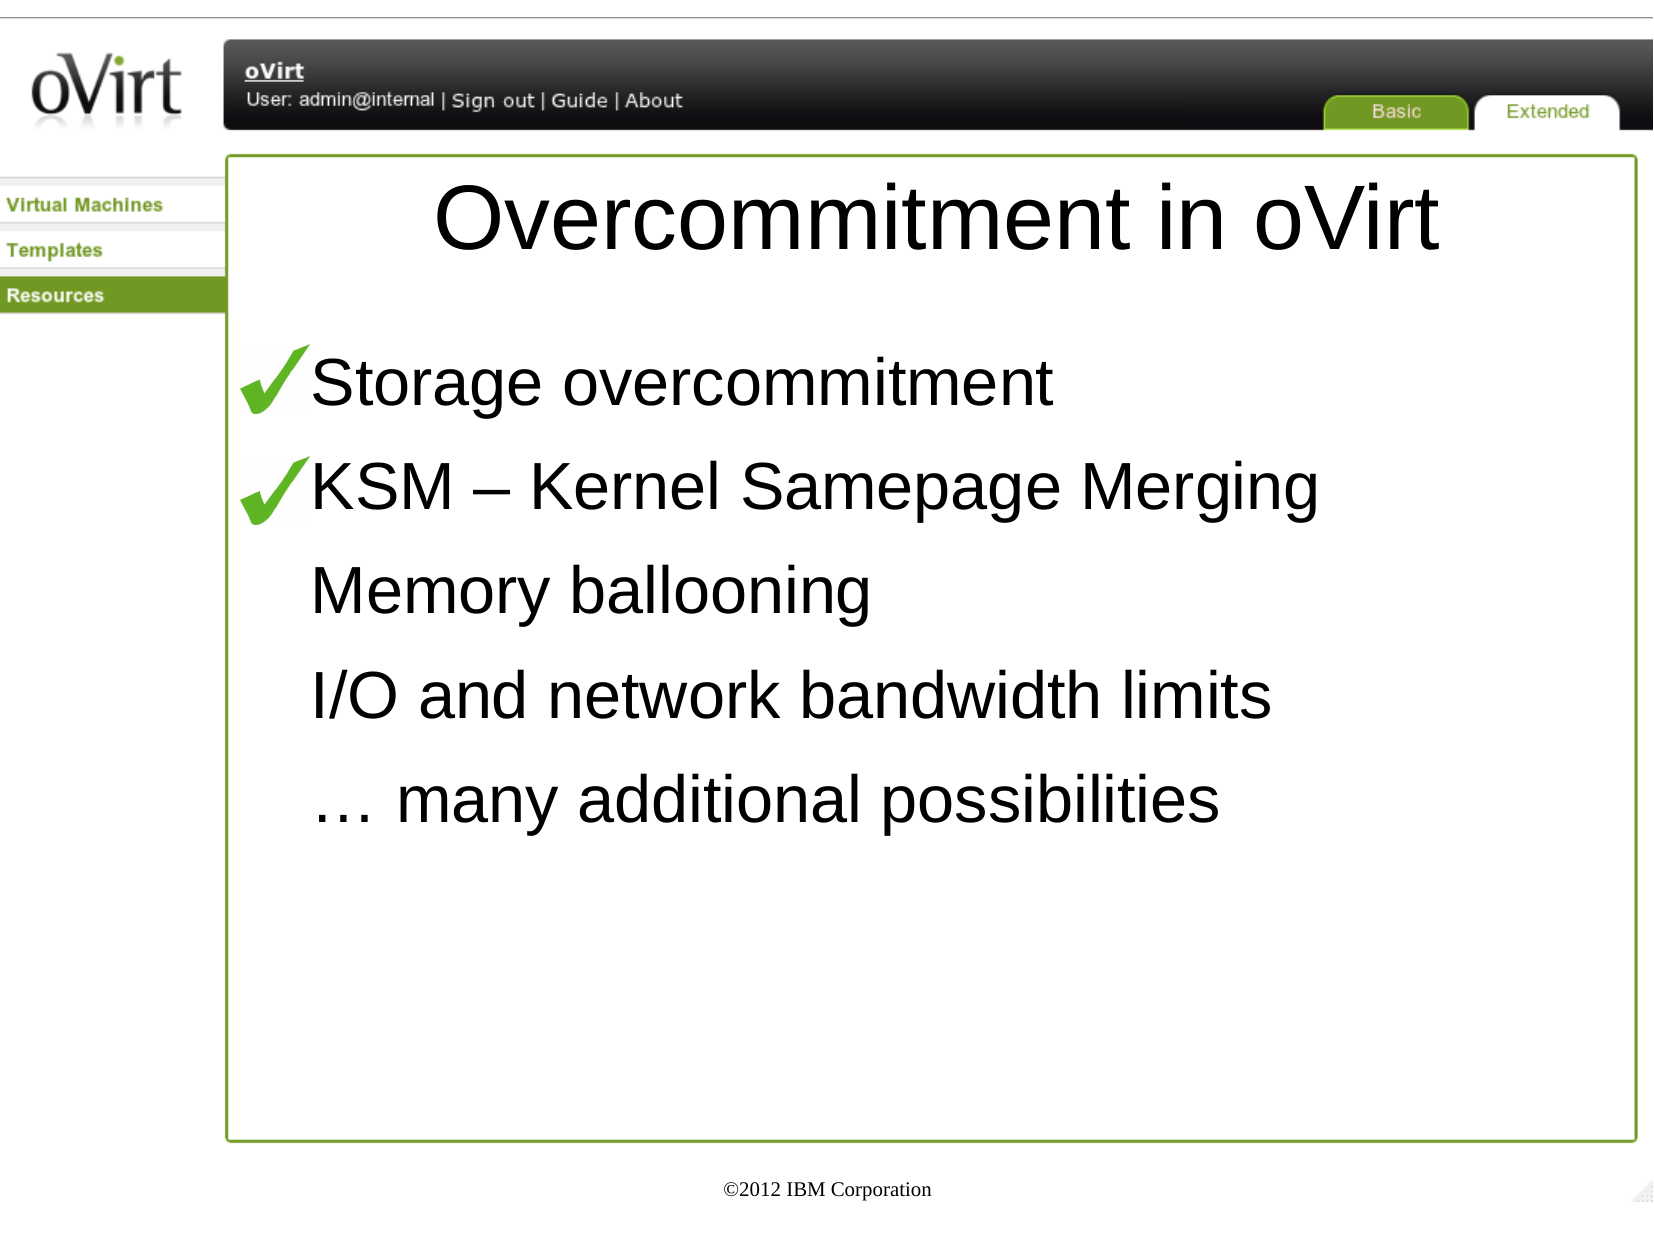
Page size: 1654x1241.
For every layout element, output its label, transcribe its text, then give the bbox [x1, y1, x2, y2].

list Storage overcommitment KSM – Kernel Samepage Merging Memory ballooning I/O and network bandwidth limits … many additional possibilities [240, 345, 1571, 1133]
picture [0, 17, 1653, 1202]
title Overcommitment in oVirt [240, 114, 1636, 322]
